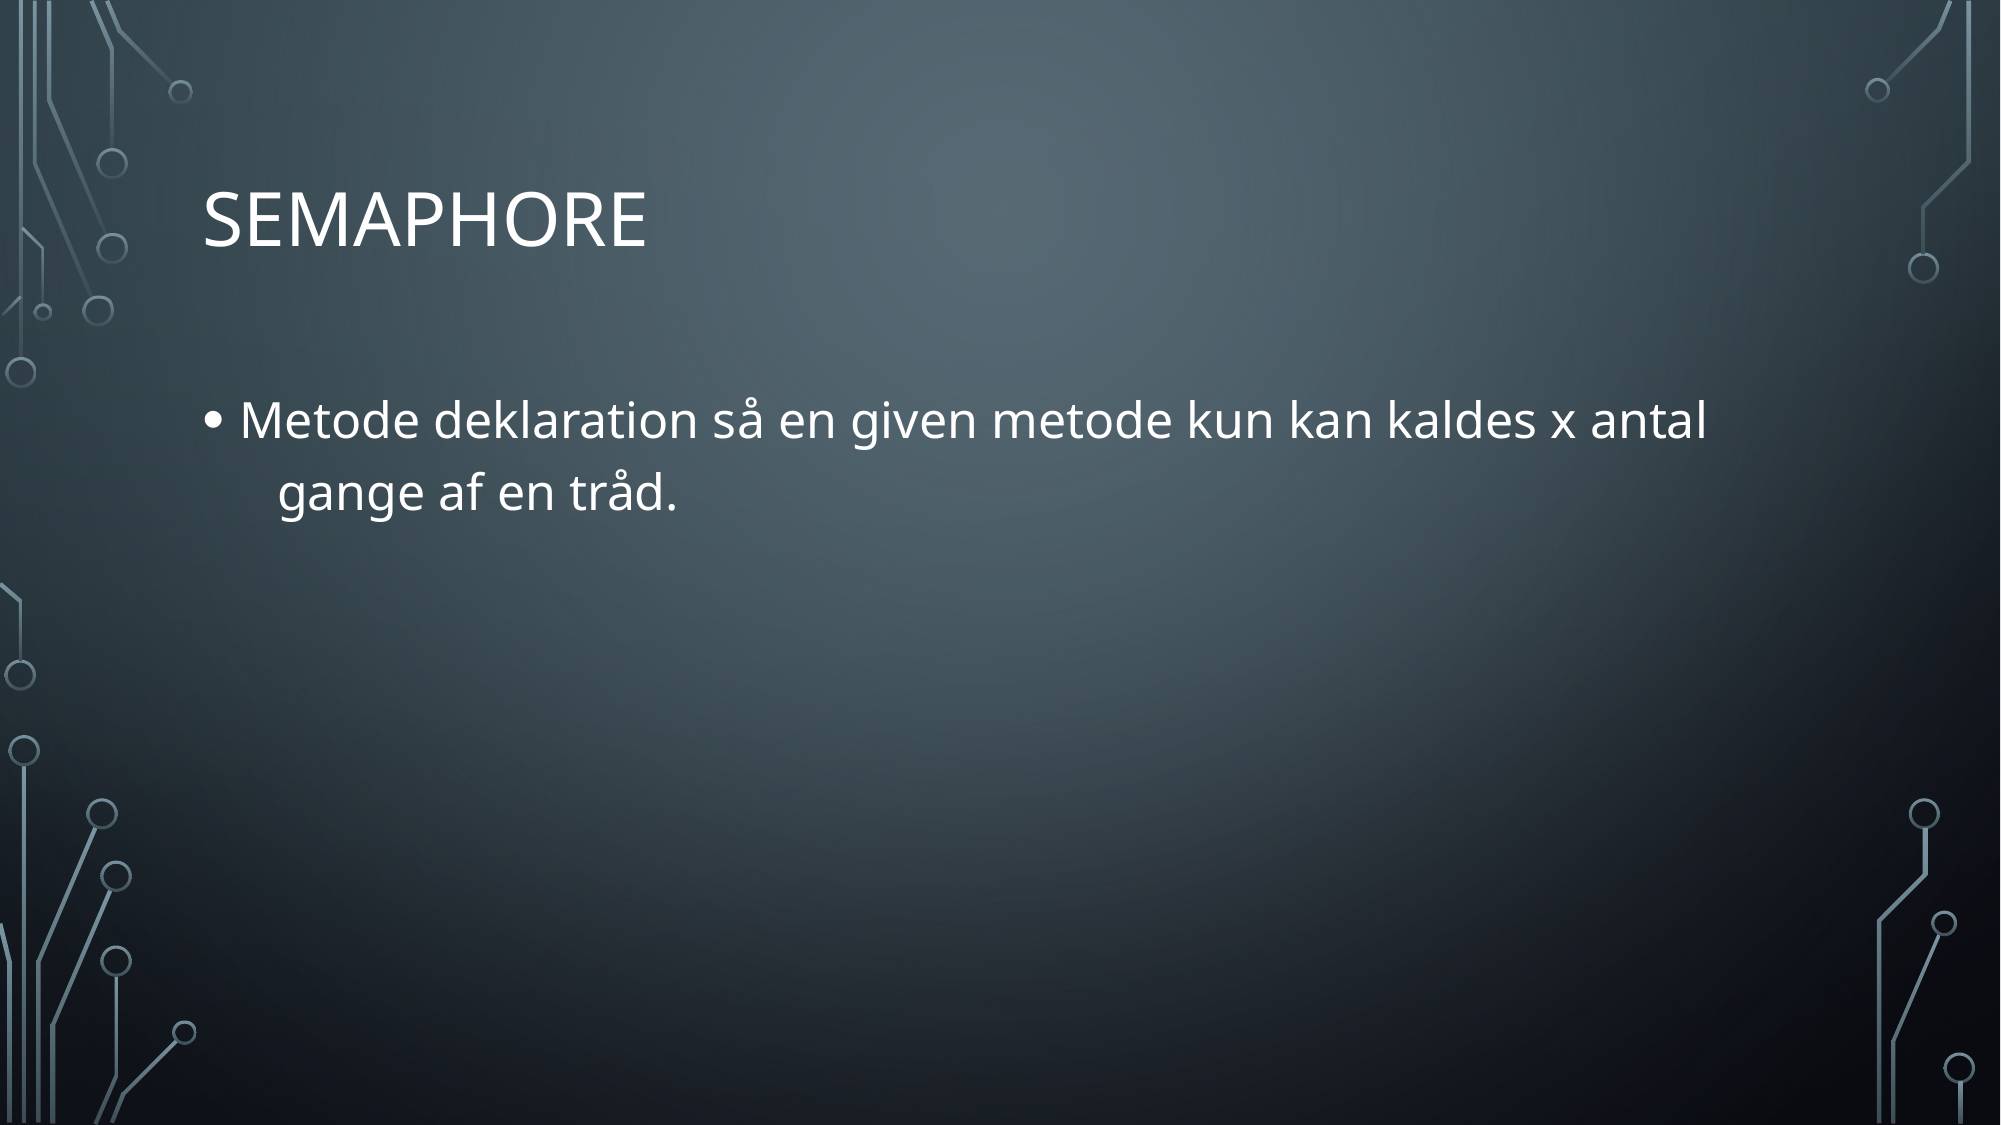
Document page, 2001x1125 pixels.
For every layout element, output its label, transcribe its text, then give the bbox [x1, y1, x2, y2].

list Metode deklaration så en given metode kun kan kaldes x antal gange af en tråd. [187, 369, 1813, 951]
title Semaphore [187, 101, 1813, 344]
